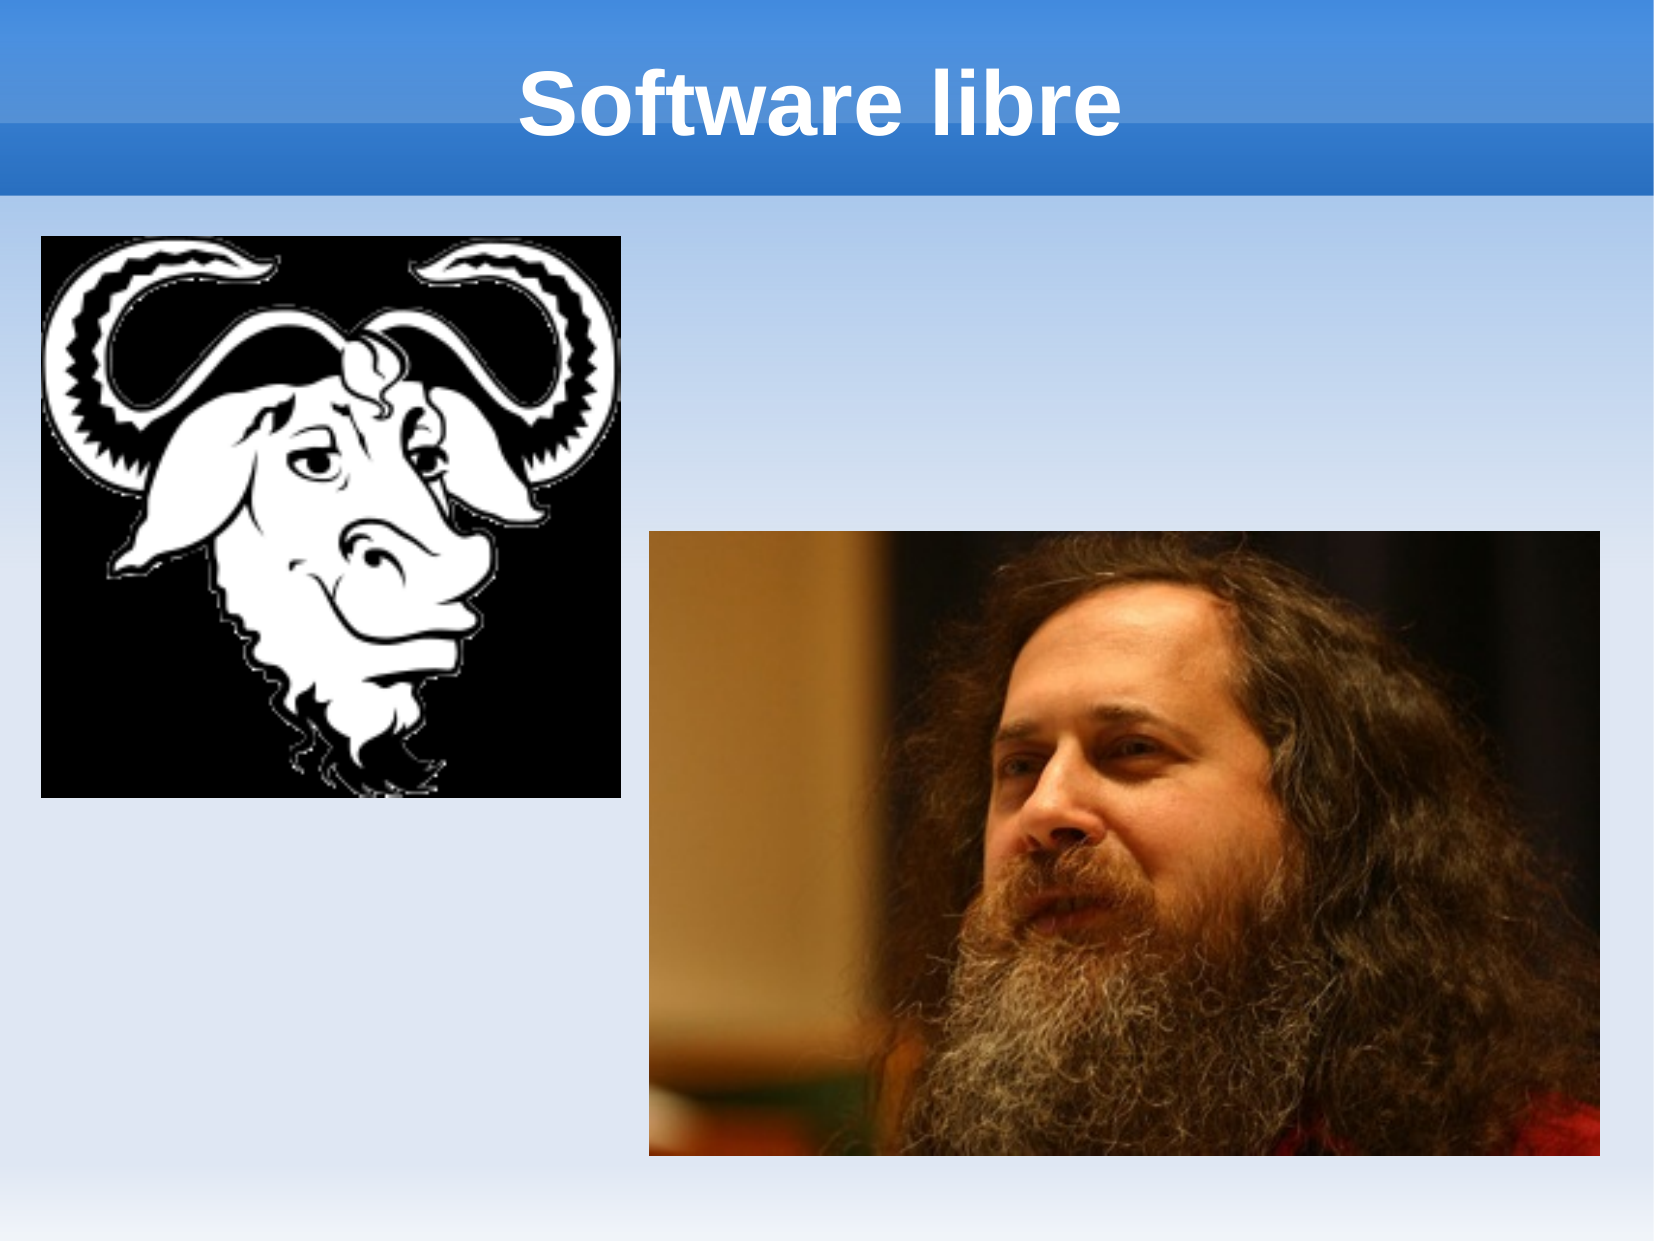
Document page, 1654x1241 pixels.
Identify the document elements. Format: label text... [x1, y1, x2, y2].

title Software libre [76, 7, 1565, 200]
picture [0, 0, 1654, 1241]
